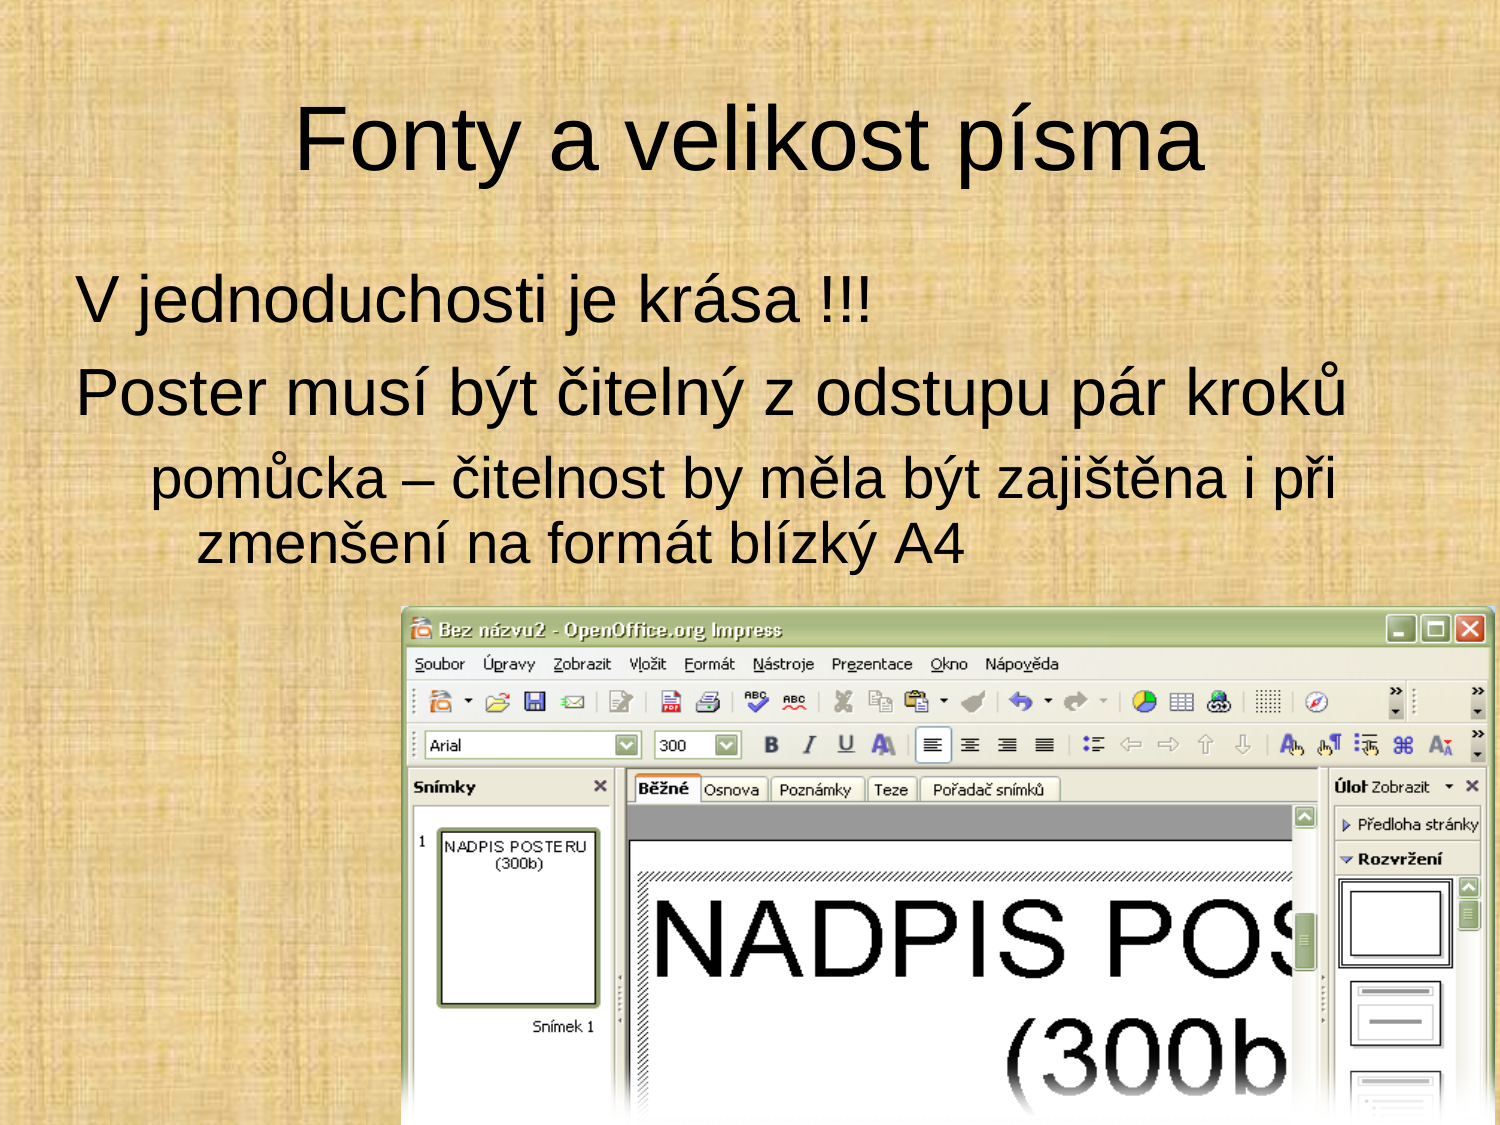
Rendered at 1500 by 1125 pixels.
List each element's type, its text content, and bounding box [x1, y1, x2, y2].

picture [0, 0, 1500, 1125]
title Fonty a velikost písma [75, 45, 1426, 233]
list V jednoduchosti je krása !!! Poster musí být čitelný z odstupu pár kroků pomůcka – čitelnost by měla být zajištěna i při zmenšení na formát blízký A4 [75, 262, 1426, 1006]
